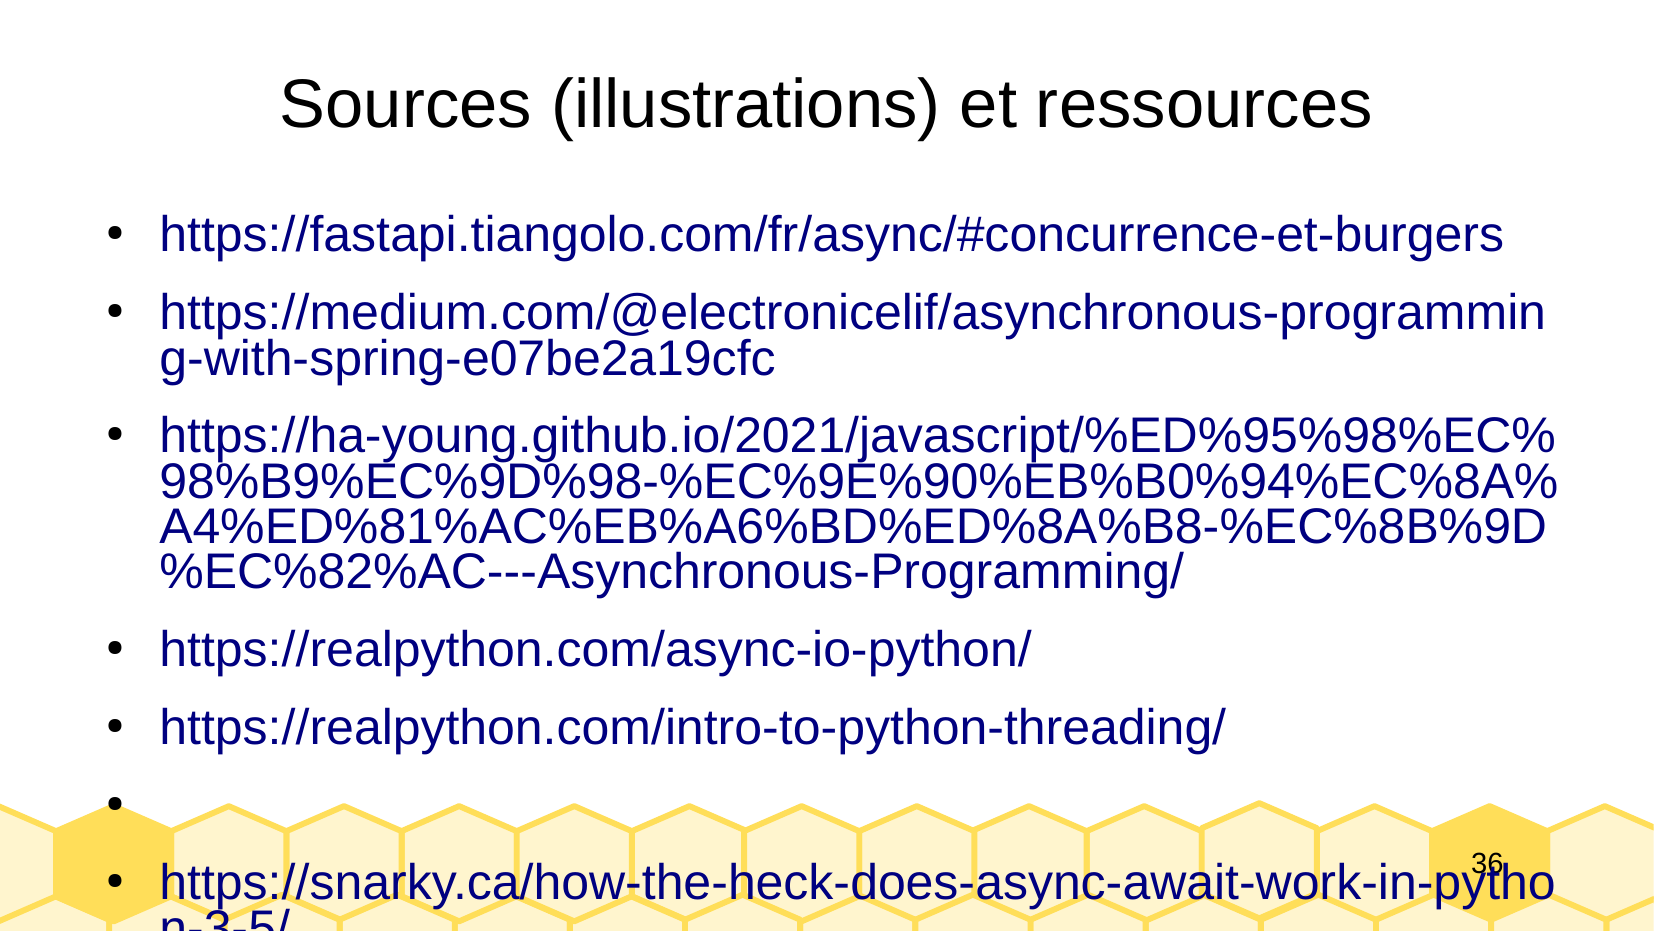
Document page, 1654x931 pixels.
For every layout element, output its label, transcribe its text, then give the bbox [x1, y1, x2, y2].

text_box [88, 29, 1565, 178]
list https://fastapi.tiangolo.com/fr/async/#concurrence-et-burgers https://medium.com/@electronicelif/asynchronous-programming-with-spring-e07be2a19cfc https://ha-young.github.io/2021/javascript/%ED%95%98%EC%98%B9%EC%9D%98-%EC%9E%90%EB%B0%94%EC%8A%A4%ED%81%AC%EB%A6%BD%ED%8A%B8-%EC%8B%9D%EC%82%AC---Asynchronous-Programming/ https://realpython.com/async-io-python/ https://realpython.com/intro-to-python-threading/ https://snarky.ca/how-the-heck-does-async-await-work-in-python-3-5/ [88, 206, 1565, 739]
